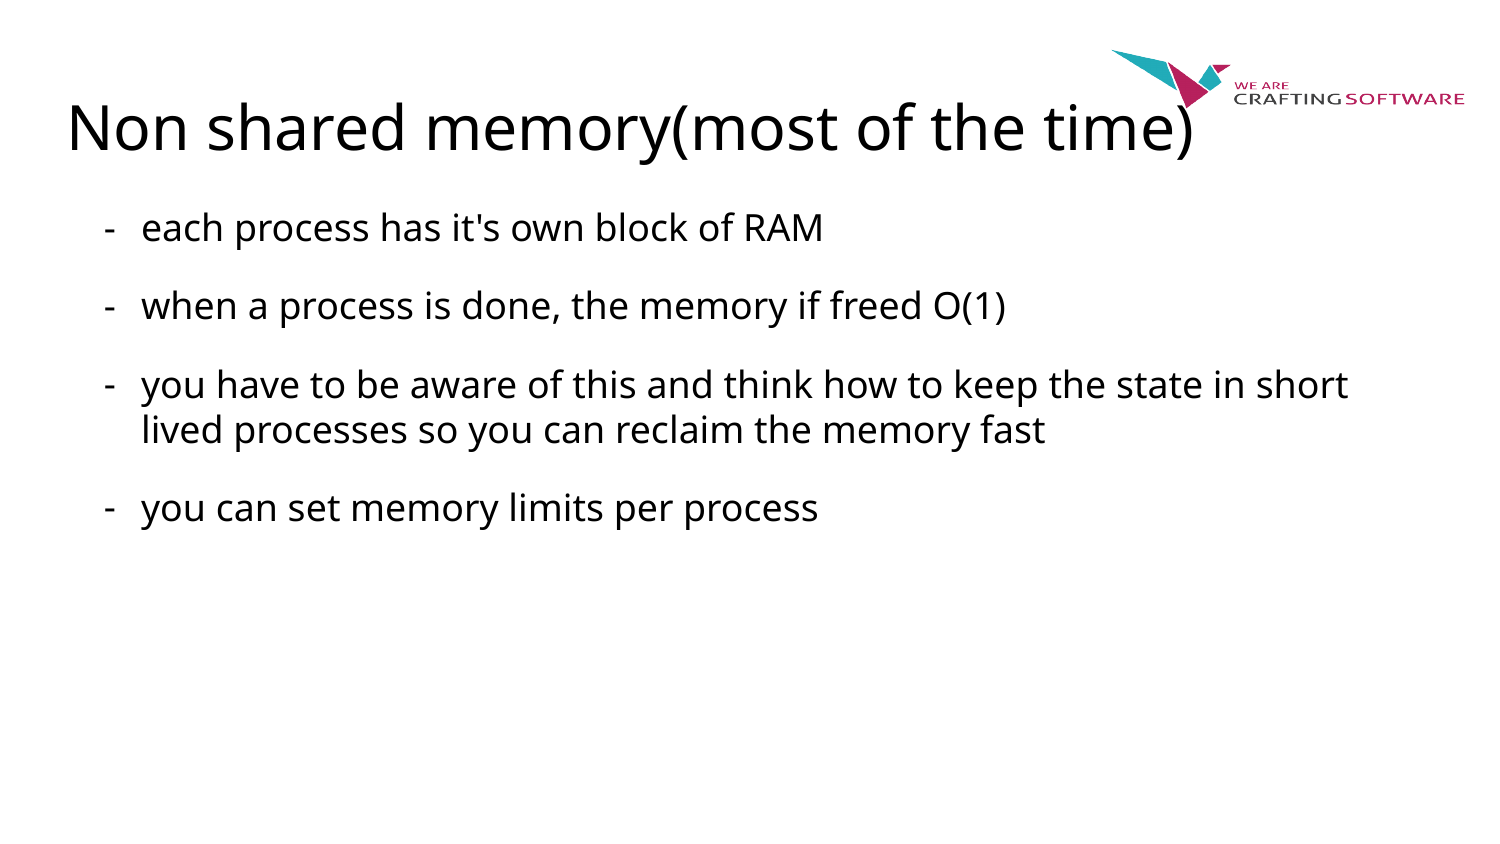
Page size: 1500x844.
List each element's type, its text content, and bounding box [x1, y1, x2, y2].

list each process has it's own block of RAM when a process is done, the memory if freed O(1) you have to be aware of this and think how to keep the state in short lived processes so you can reclaim the memory fast you can set memory limits per process [51, 189, 1449, 750]
picture [1094, 0, 1481, 163]
title Non shared memory(most of the time) [51, 72, 1449, 167]
